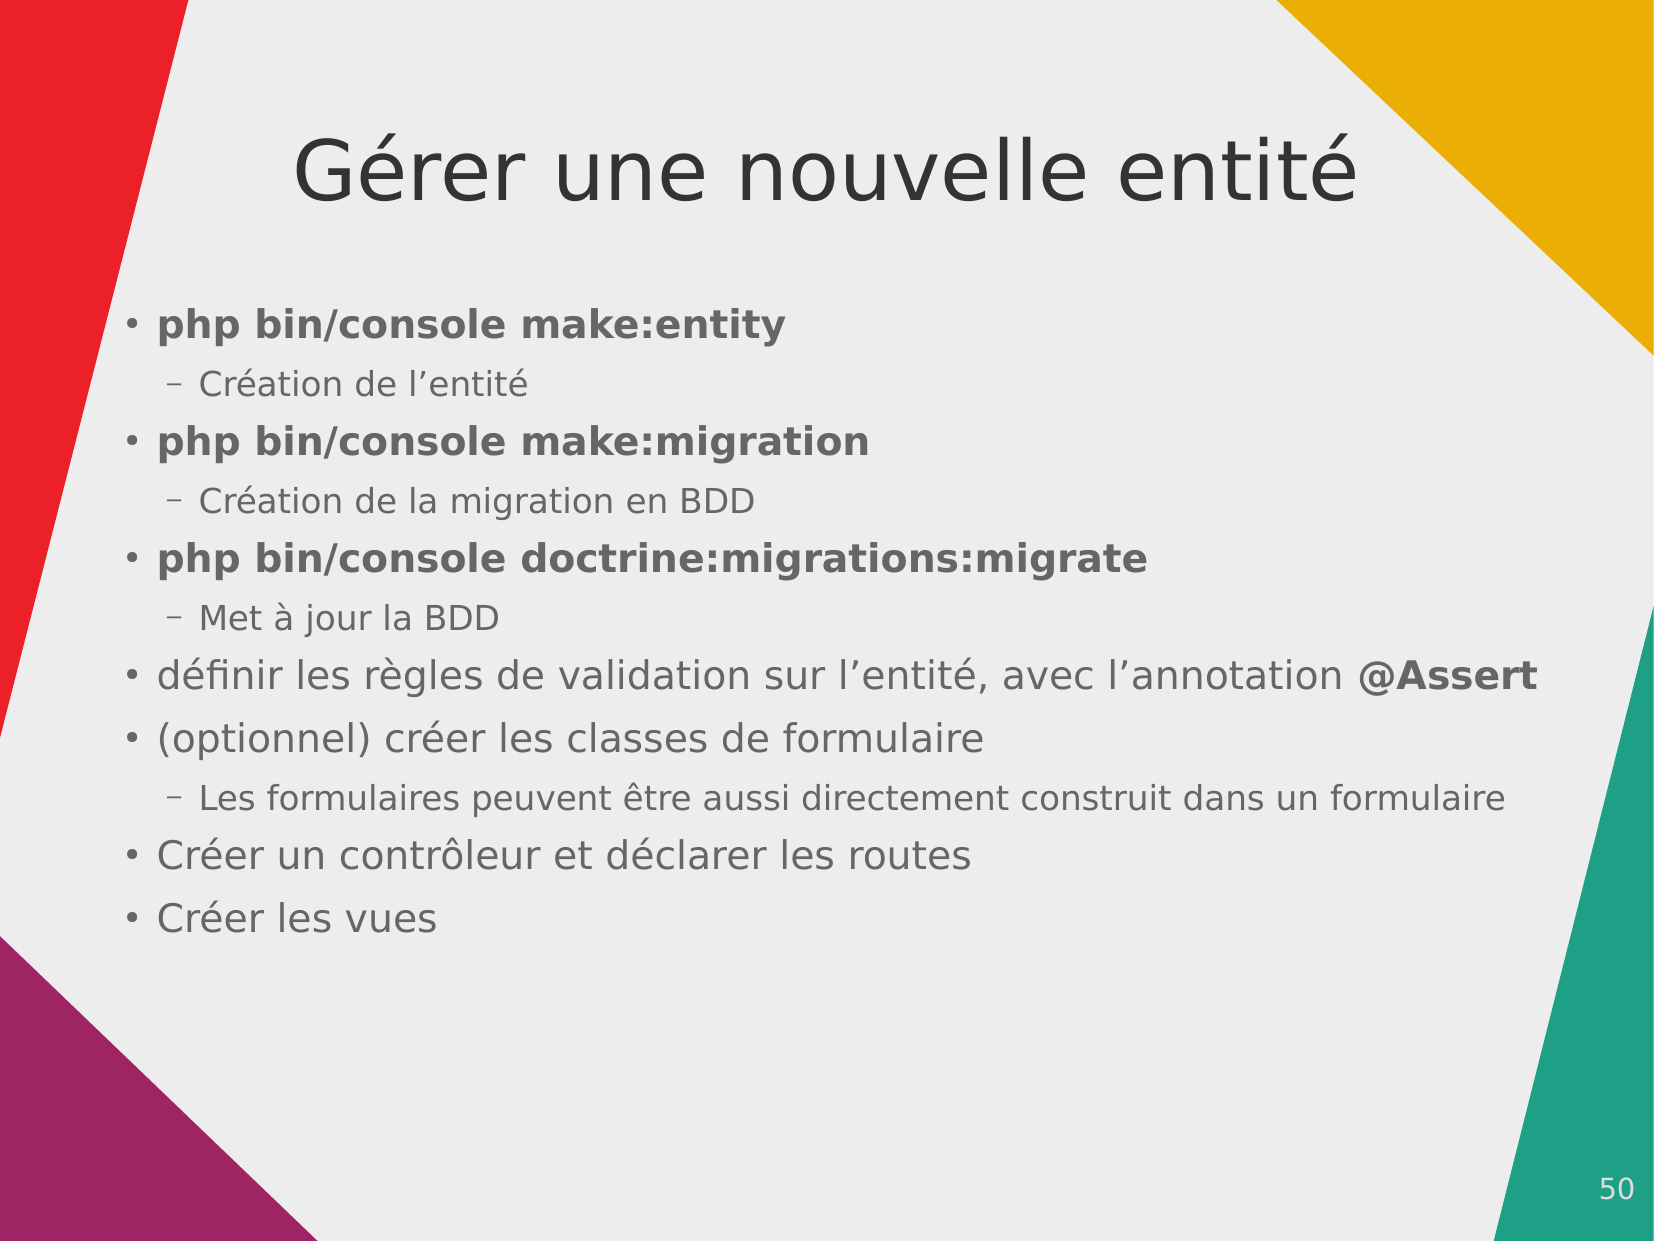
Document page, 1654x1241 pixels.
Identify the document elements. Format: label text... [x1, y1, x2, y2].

list php bin/console make:entity Création de l’entité php bin/console make:migration Création de la migration en BDD php bin/console doctrine:migrations:migrate Met à jour la BDD définir les règles de validation sur l’entité, avec l’annotation @Assert (optionnel) créer les classes de formulaire Les formulaires peuvent être aussi directement construit dans un formulaire Créer un contrôleur et déclarer les routes Créer les vues [114, 302, 1539, 1033]
title Gérer une nouvelle entité [114, 73, 1539, 271]
